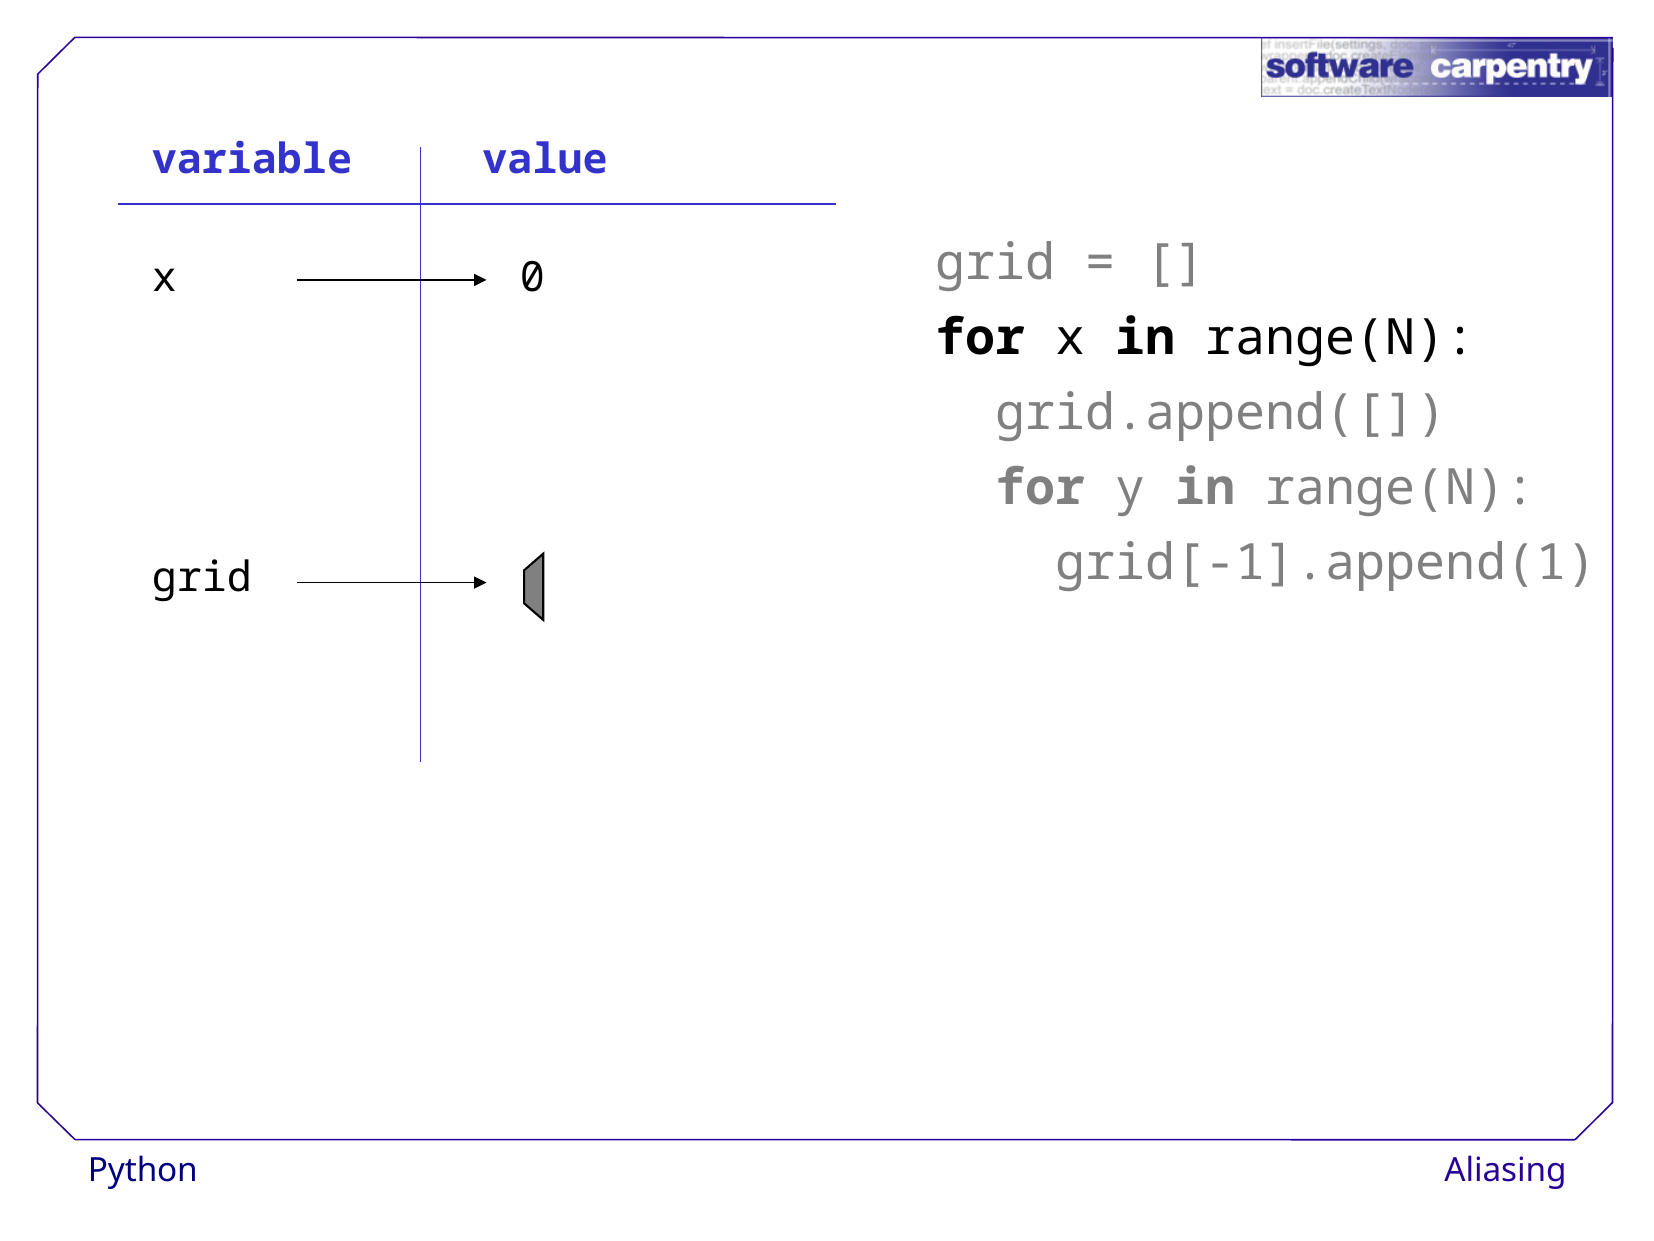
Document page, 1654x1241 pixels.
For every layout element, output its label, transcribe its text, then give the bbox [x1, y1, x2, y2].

text_box grid = [] for x in range(N): grid.append([]) for y in range(N): grid[-1].append(1) [921, 206, 1517, 696]
picture [1261, 39, 1613, 97]
text_box 0 [505, 242, 770, 470]
text_box [524, 553, 544, 620]
text_box x grid [137, 242, 402, 762]
text_box variable [137, 128, 402, 205]
text_box value [467, 128, 733, 205]
